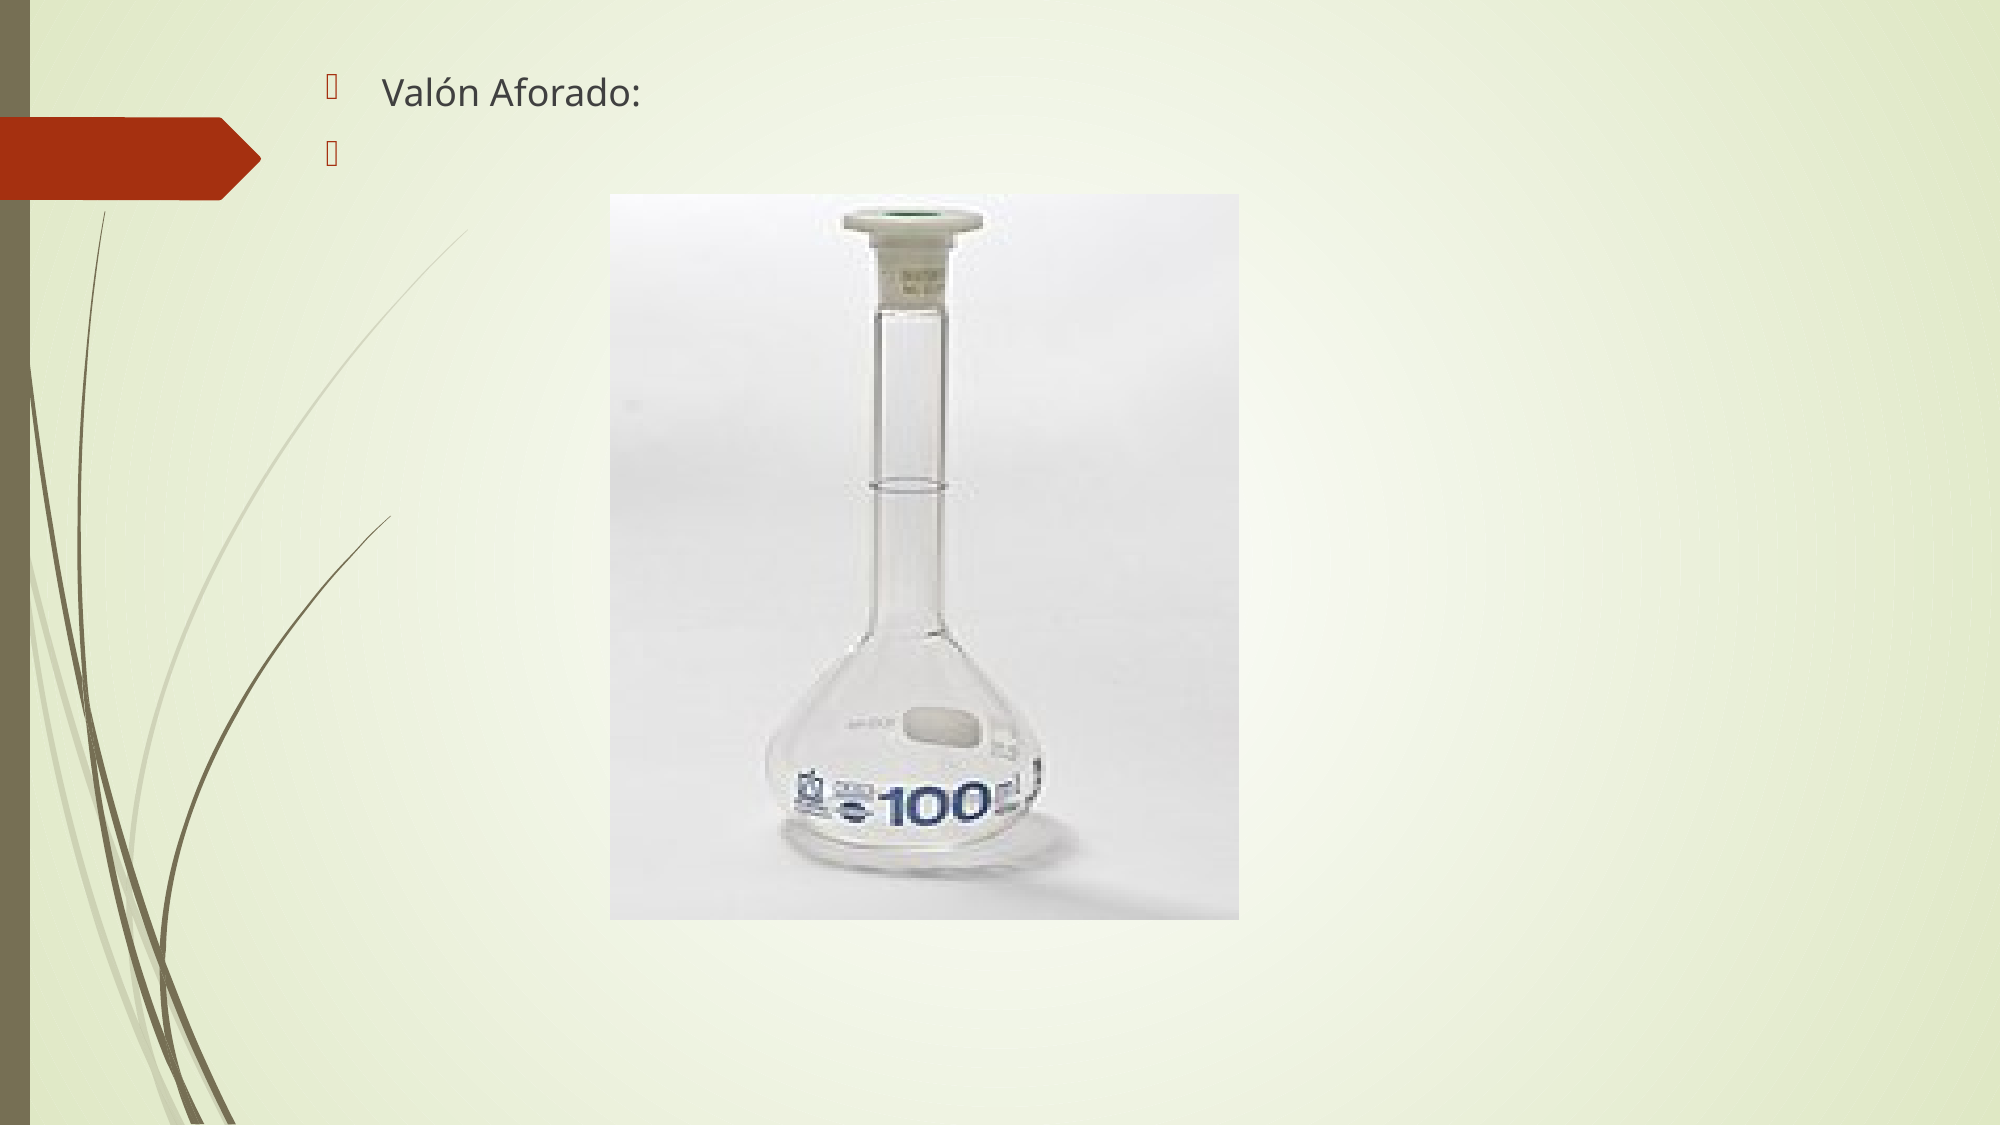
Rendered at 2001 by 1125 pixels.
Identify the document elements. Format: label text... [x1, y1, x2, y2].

list Valón Aforado: [310, 61, 1888, 970]
picture [610, 194, 1239, 920]
